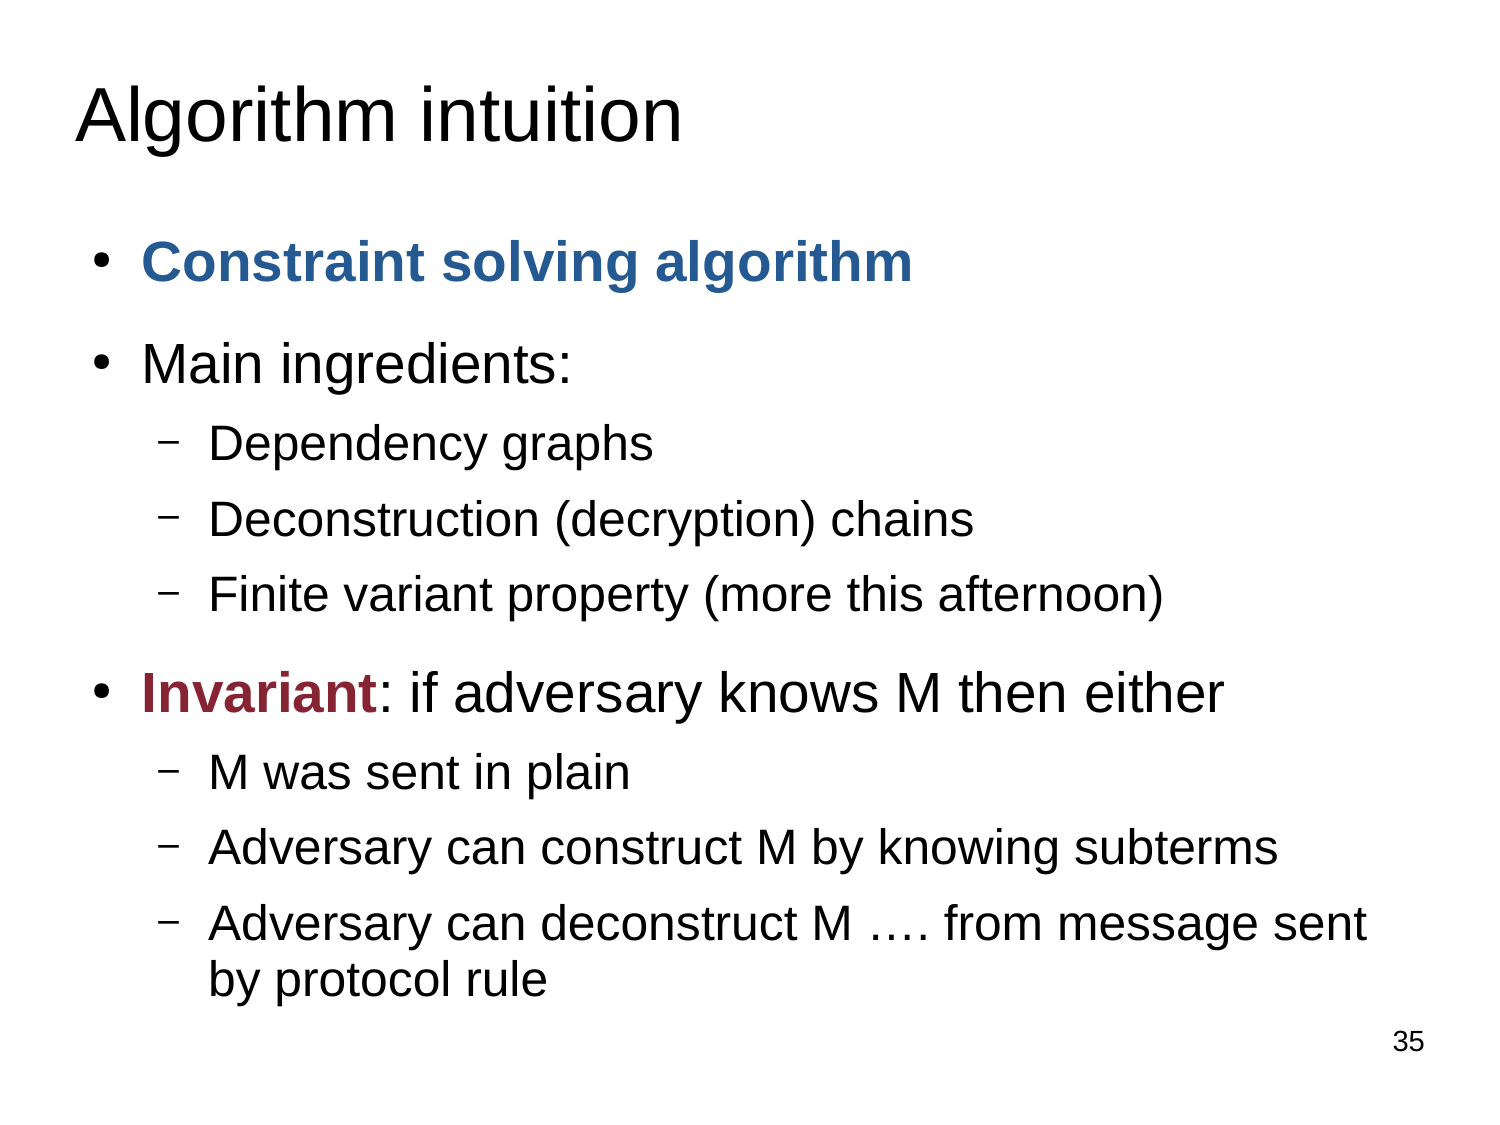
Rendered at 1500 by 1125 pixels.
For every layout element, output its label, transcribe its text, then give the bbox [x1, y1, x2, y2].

title Algorithm intuition [75, 44, 1425, 185]
list Constraint solving algorithm Main ingredients: Dependency graphs Deconstruction (decryption) chains Finite variant property (more this afternoon) Invariant: if adversary knows M then either M was sent in plain Adversary can construct M by knowing subterms Adversary can deconstruct M …. from message sent by protocol rule [75, 230, 1425, 1014]
